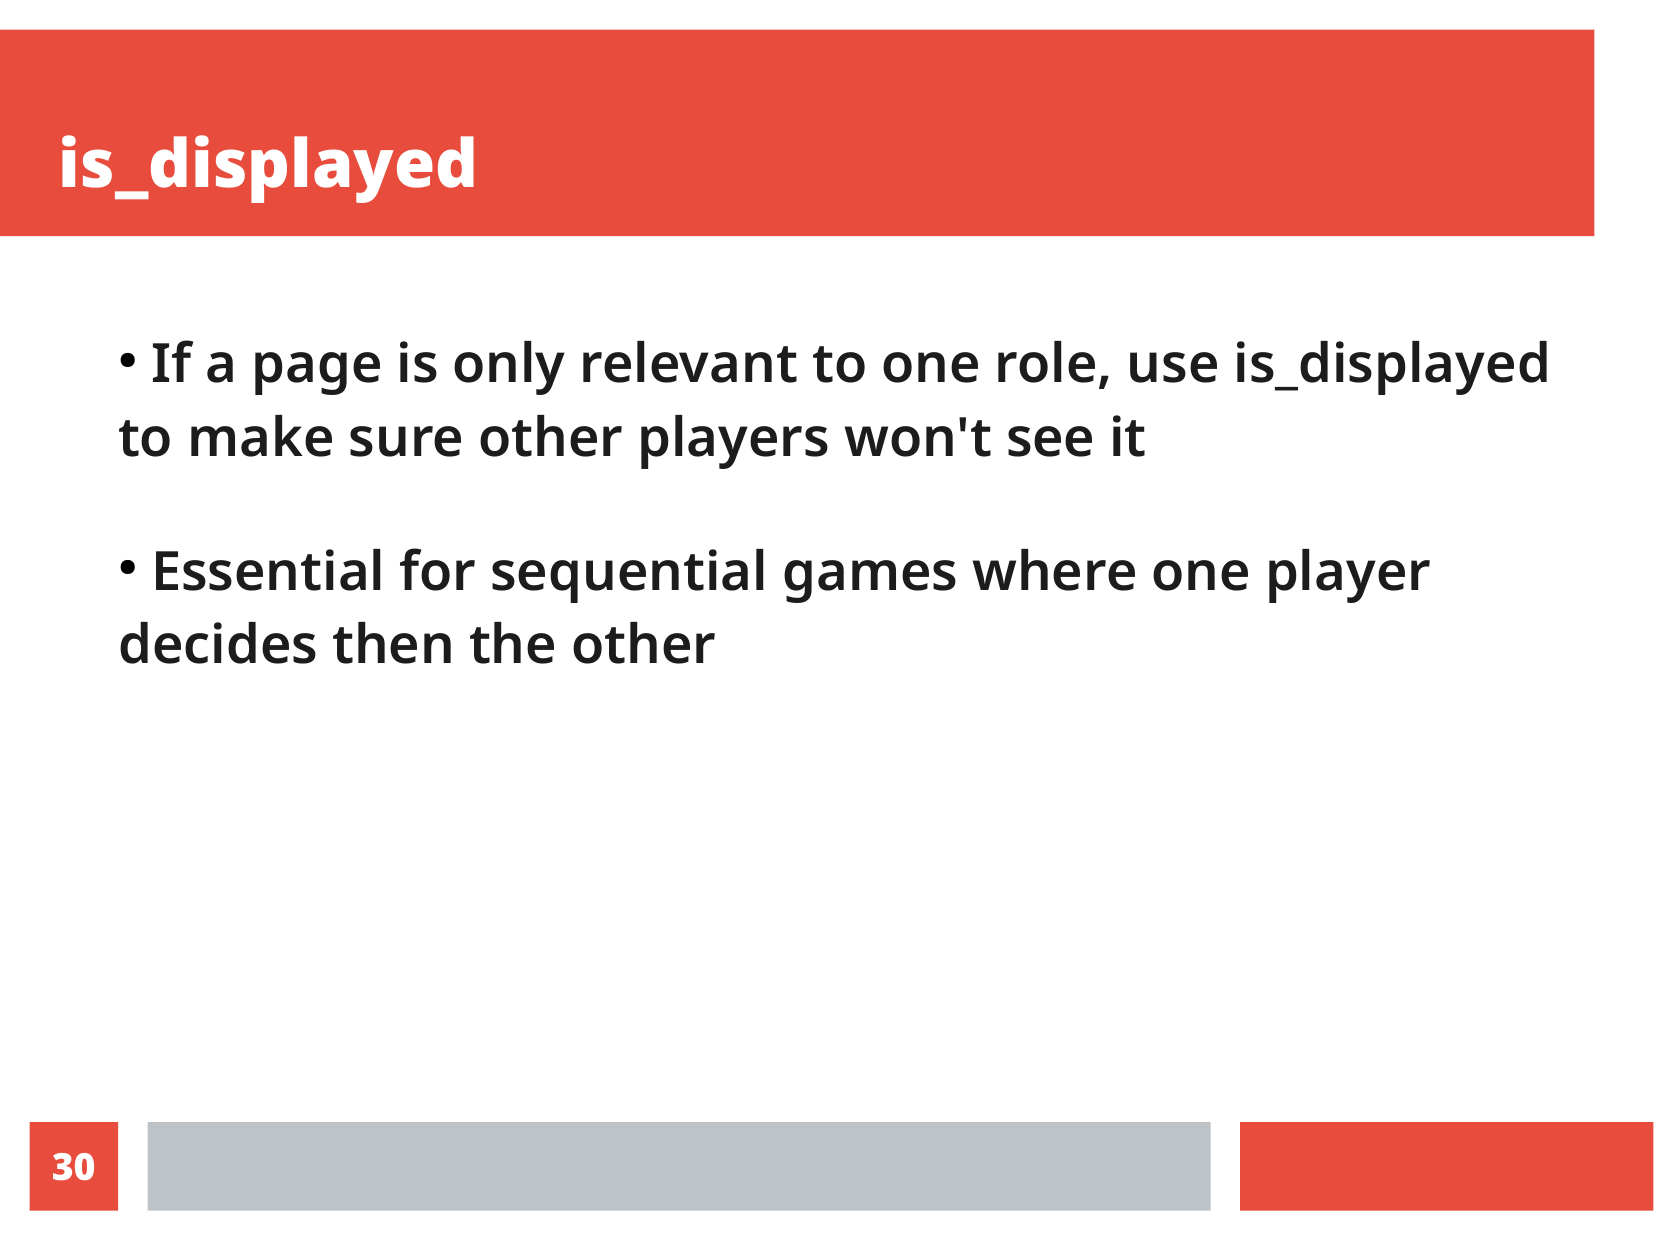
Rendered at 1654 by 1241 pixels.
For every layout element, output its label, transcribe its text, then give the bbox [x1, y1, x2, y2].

title is_displayed [59, 59, 1595, 207]
list If a page is only relevant to one role, use is_displayed to make sure other players won't see it Essential for sequential games where one player decides then the other [59, 324, 1565, 1093]
